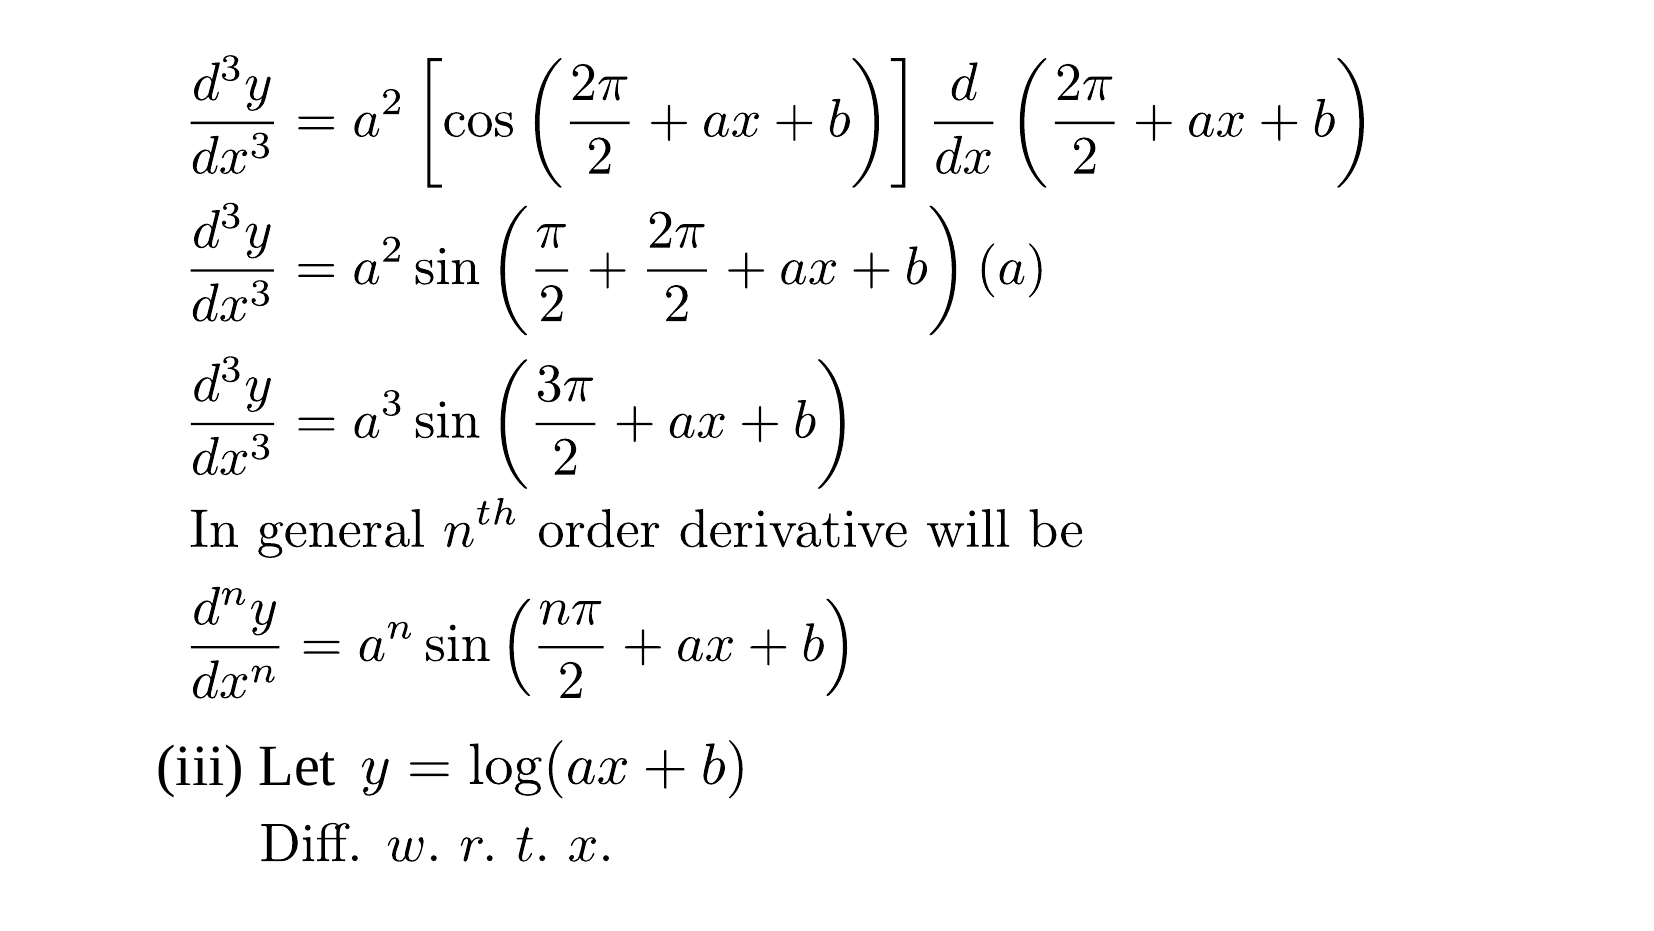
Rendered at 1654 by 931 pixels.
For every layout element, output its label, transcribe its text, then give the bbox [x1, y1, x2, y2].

text_box [190, 356, 845, 489]
text_box [190, 498, 1083, 558]
text_box [361, 740, 743, 799]
text_box [190, 55, 1364, 188]
title (iii) Let [82, 37, 1571, 898]
text_box [190, 202, 1042, 336]
text_box [261, 822, 609, 862]
text_box [190, 586, 848, 699]
